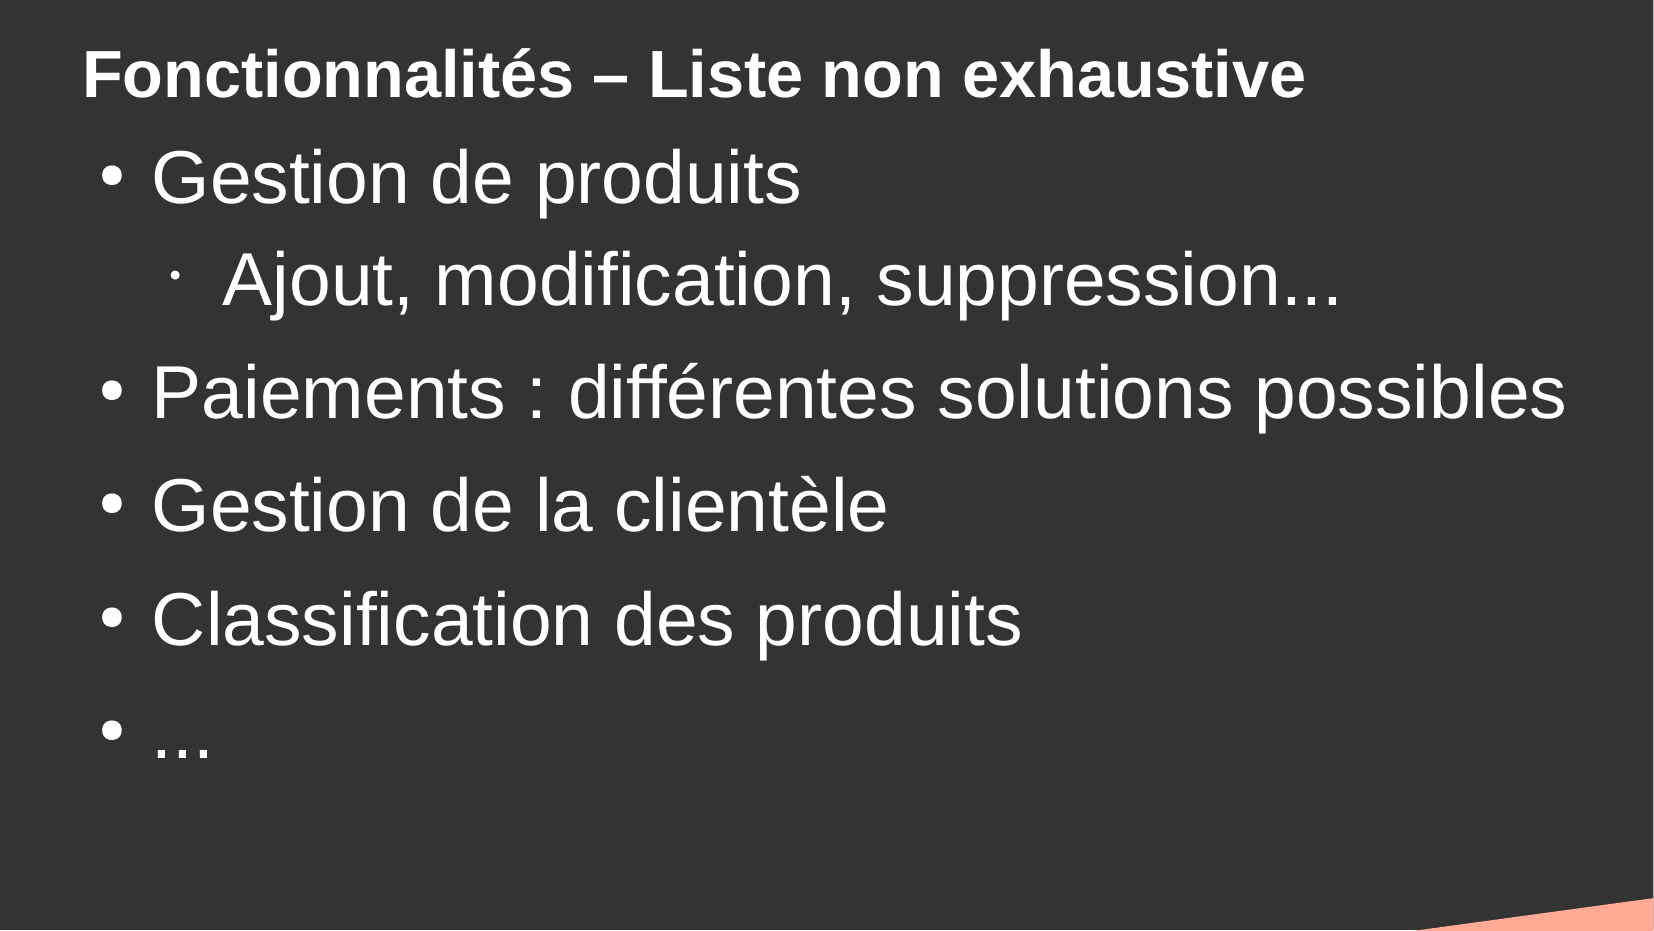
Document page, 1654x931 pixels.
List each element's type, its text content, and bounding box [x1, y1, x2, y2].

title Fonctionnalités – Liste non exhaustive [82, 37, 1571, 114]
text_box [1412, 898, 1654, 931]
list Gestion de produits Ajout, modification, suppression... Paiements : différentes solutions possibles Gestion de la clientèle Classification des produits ... [80, 135, 1620, 804]
